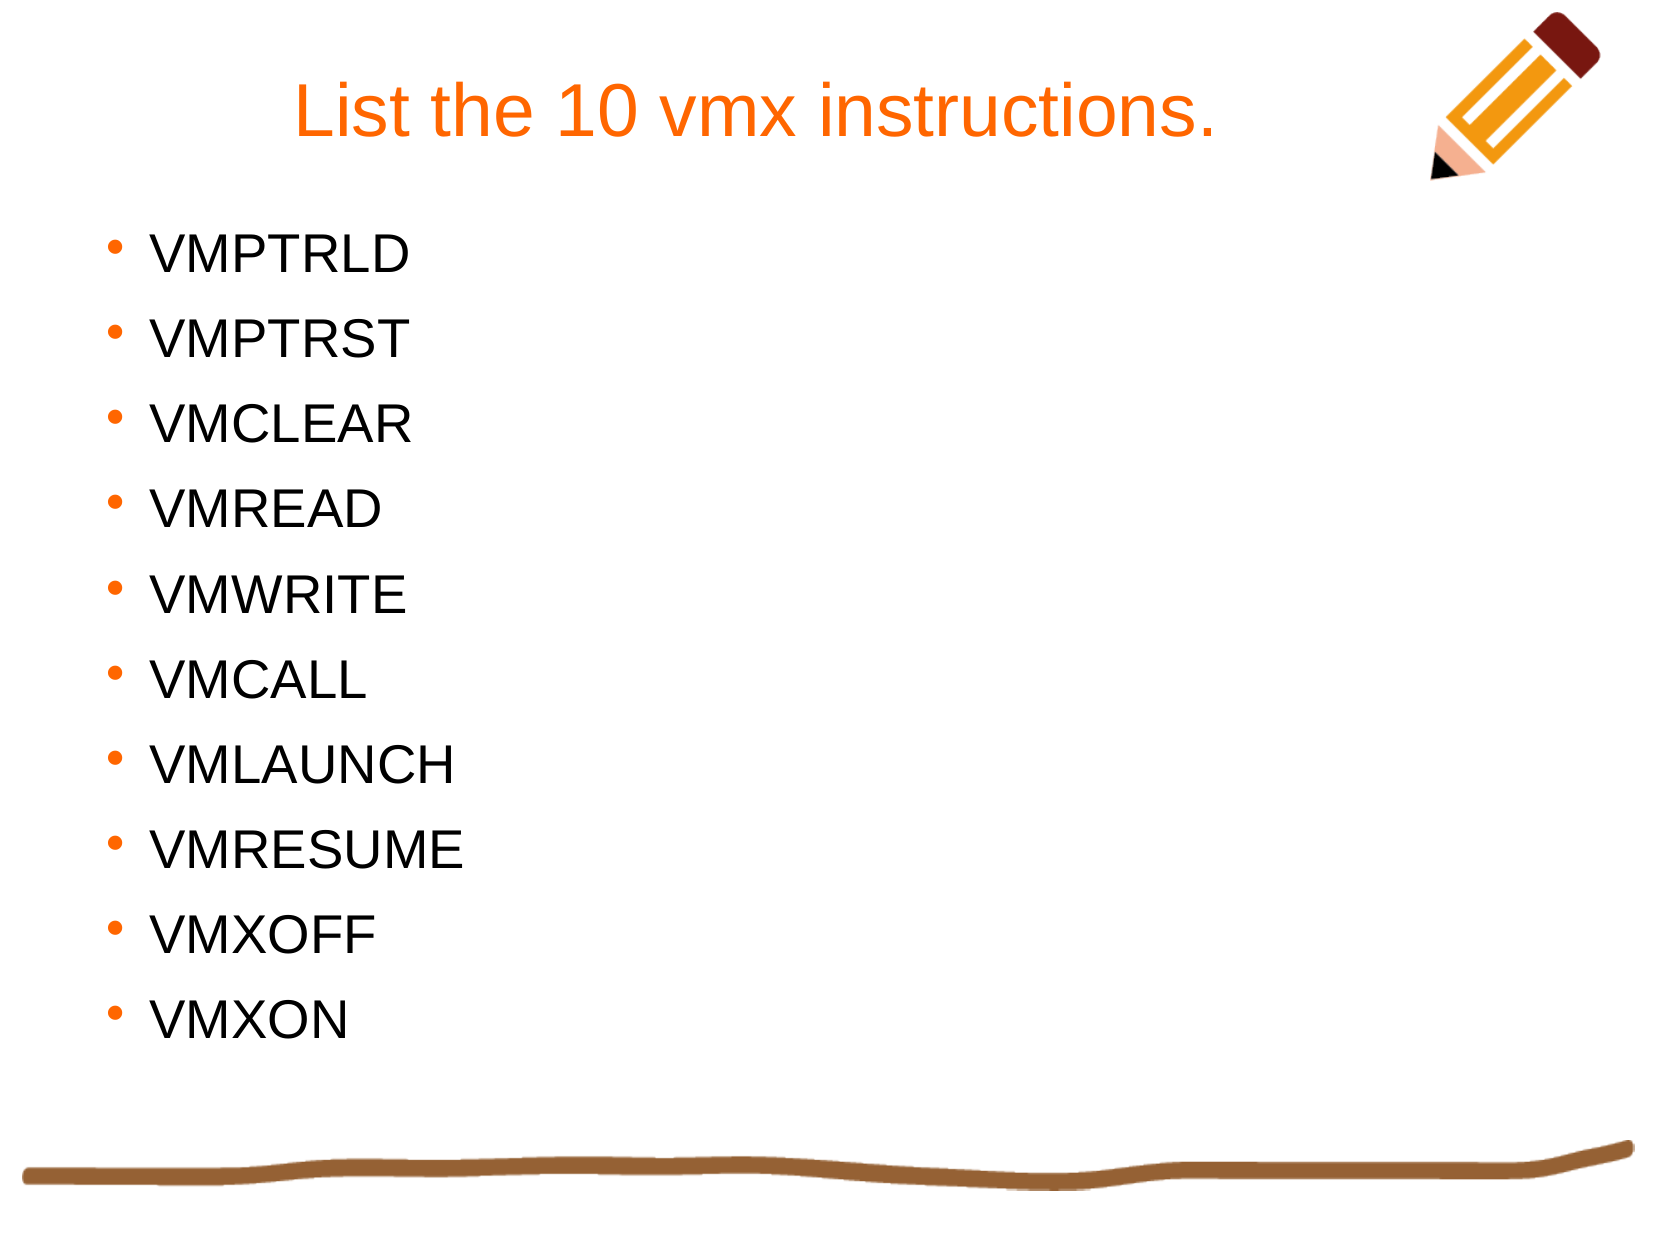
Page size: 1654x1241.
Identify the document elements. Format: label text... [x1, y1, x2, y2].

list VMPTRLD VMPTRST VMCLEAR VMREAD VMWRITE VMCALL VMLAUNCH VMRESUME VMXOFF VMXON [91, 222, 1524, 1054]
title List the 10 vmx instructions. [82, 49, 1430, 172]
picture [22, 1140, 1635, 1191]
picture [1430, 12, 1601, 181]
